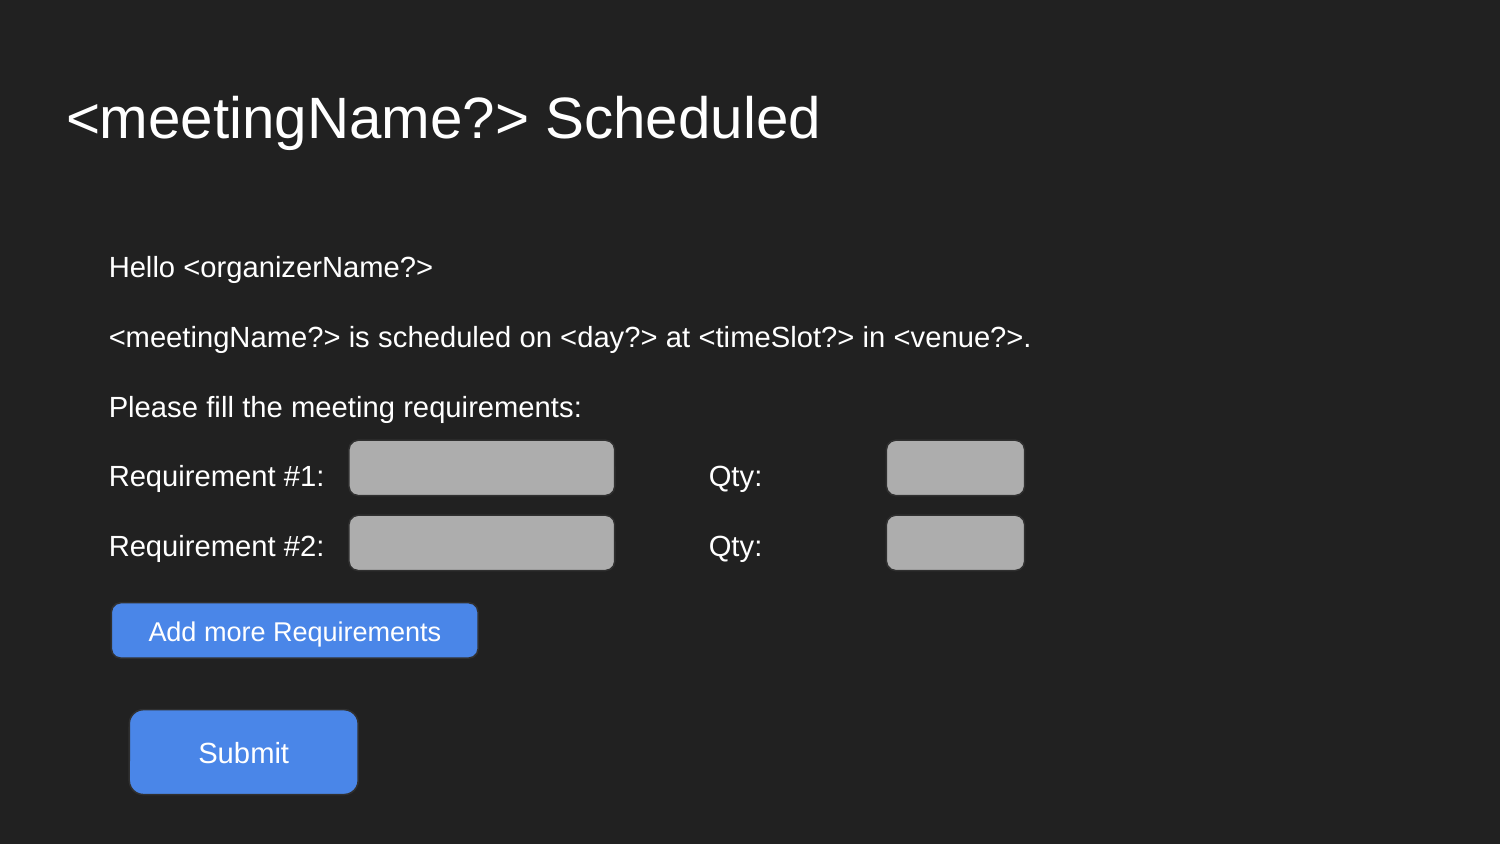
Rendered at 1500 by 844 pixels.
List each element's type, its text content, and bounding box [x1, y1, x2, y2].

text_box [886, 515, 1025, 571]
text_box Add more Requirements [111, 602, 479, 659]
subtitle <meetingName?> Scheduled [51, 64, 1449, 195]
text_box [348, 515, 615, 571]
text_box [886, 440, 1025, 496]
text_box Submit [129, 709, 359, 795]
text_box [348, 440, 615, 496]
text_box Hello <organizerName?> <meetingName?> is scheduled on <day?> at <timeSlot?> in <venue?>. Please fill the meeting requirements: Requirement #1: Qty: Requirement #2: Qty: [93, 233, 1414, 690]
